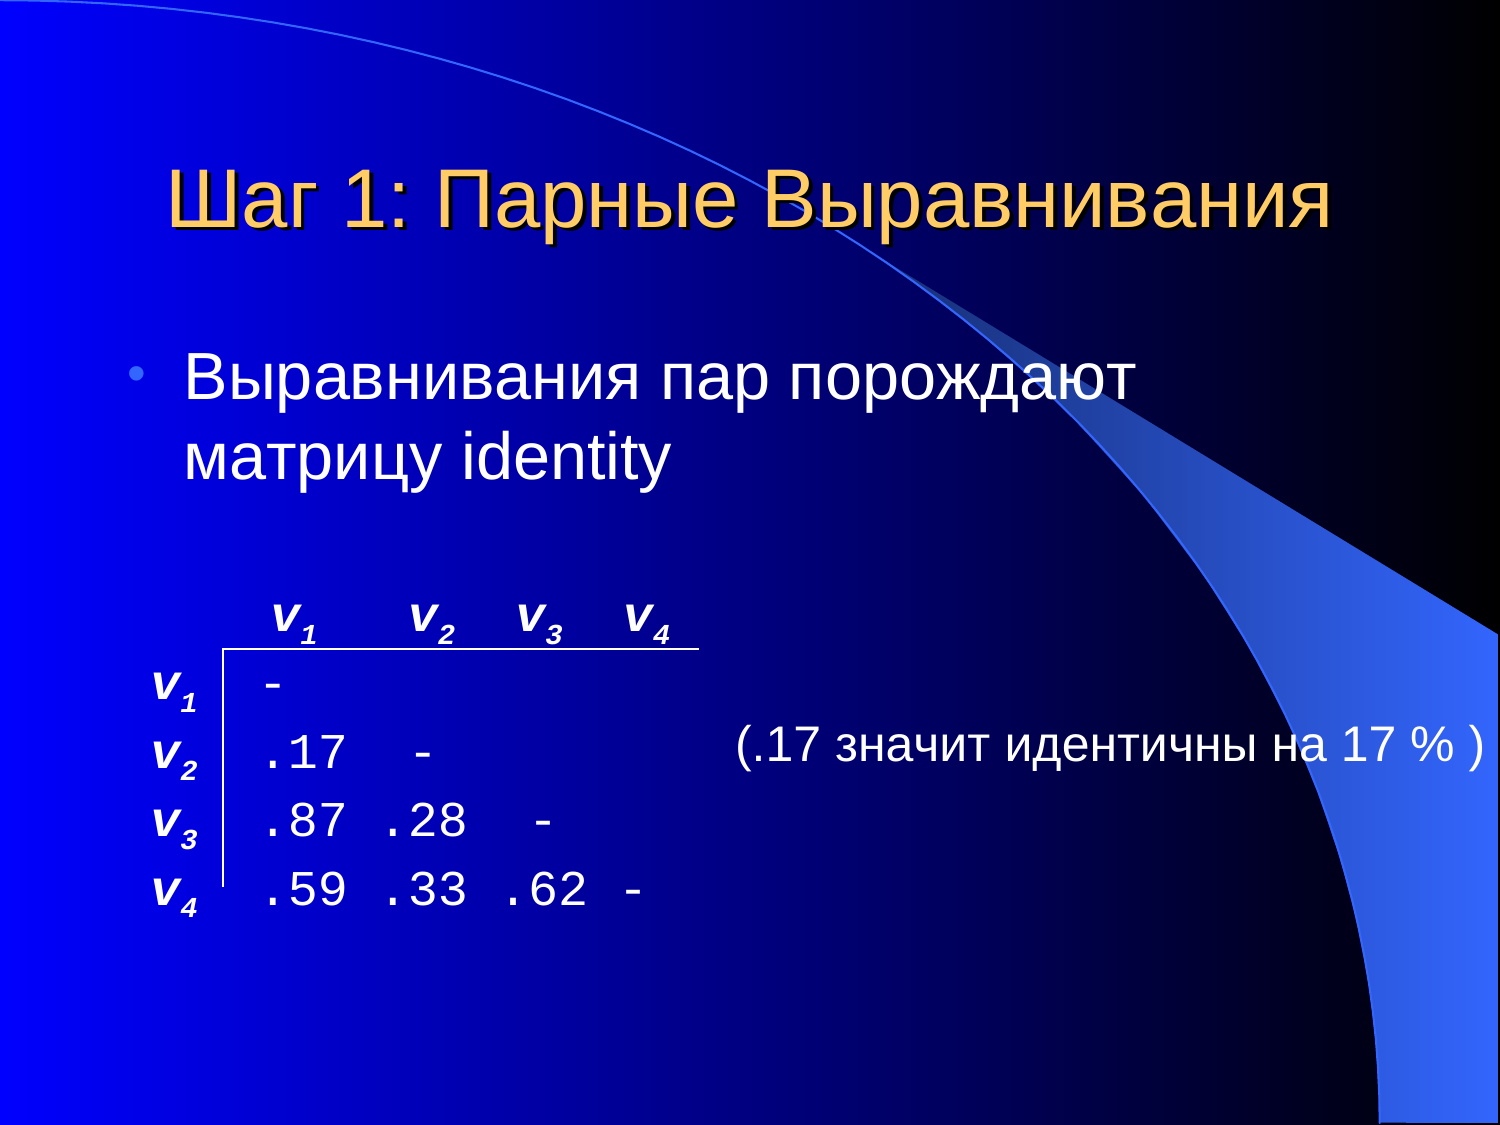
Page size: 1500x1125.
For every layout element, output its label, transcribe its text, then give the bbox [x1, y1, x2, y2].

title Шаг 1: Парные Выравнивания [112, 99, 1388, 288]
text_box (.17 значит идентичны на 17 % ) [720, 704, 1500, 780]
list Выравнивания пар порождают матрицу identity [112, 324, 1388, 1000]
text_box v1 v2 v3 v4 v1 - v2 .17 - v3 .87 .28 - v4 .59 .33 .62 - [135, 574, 686, 931]
